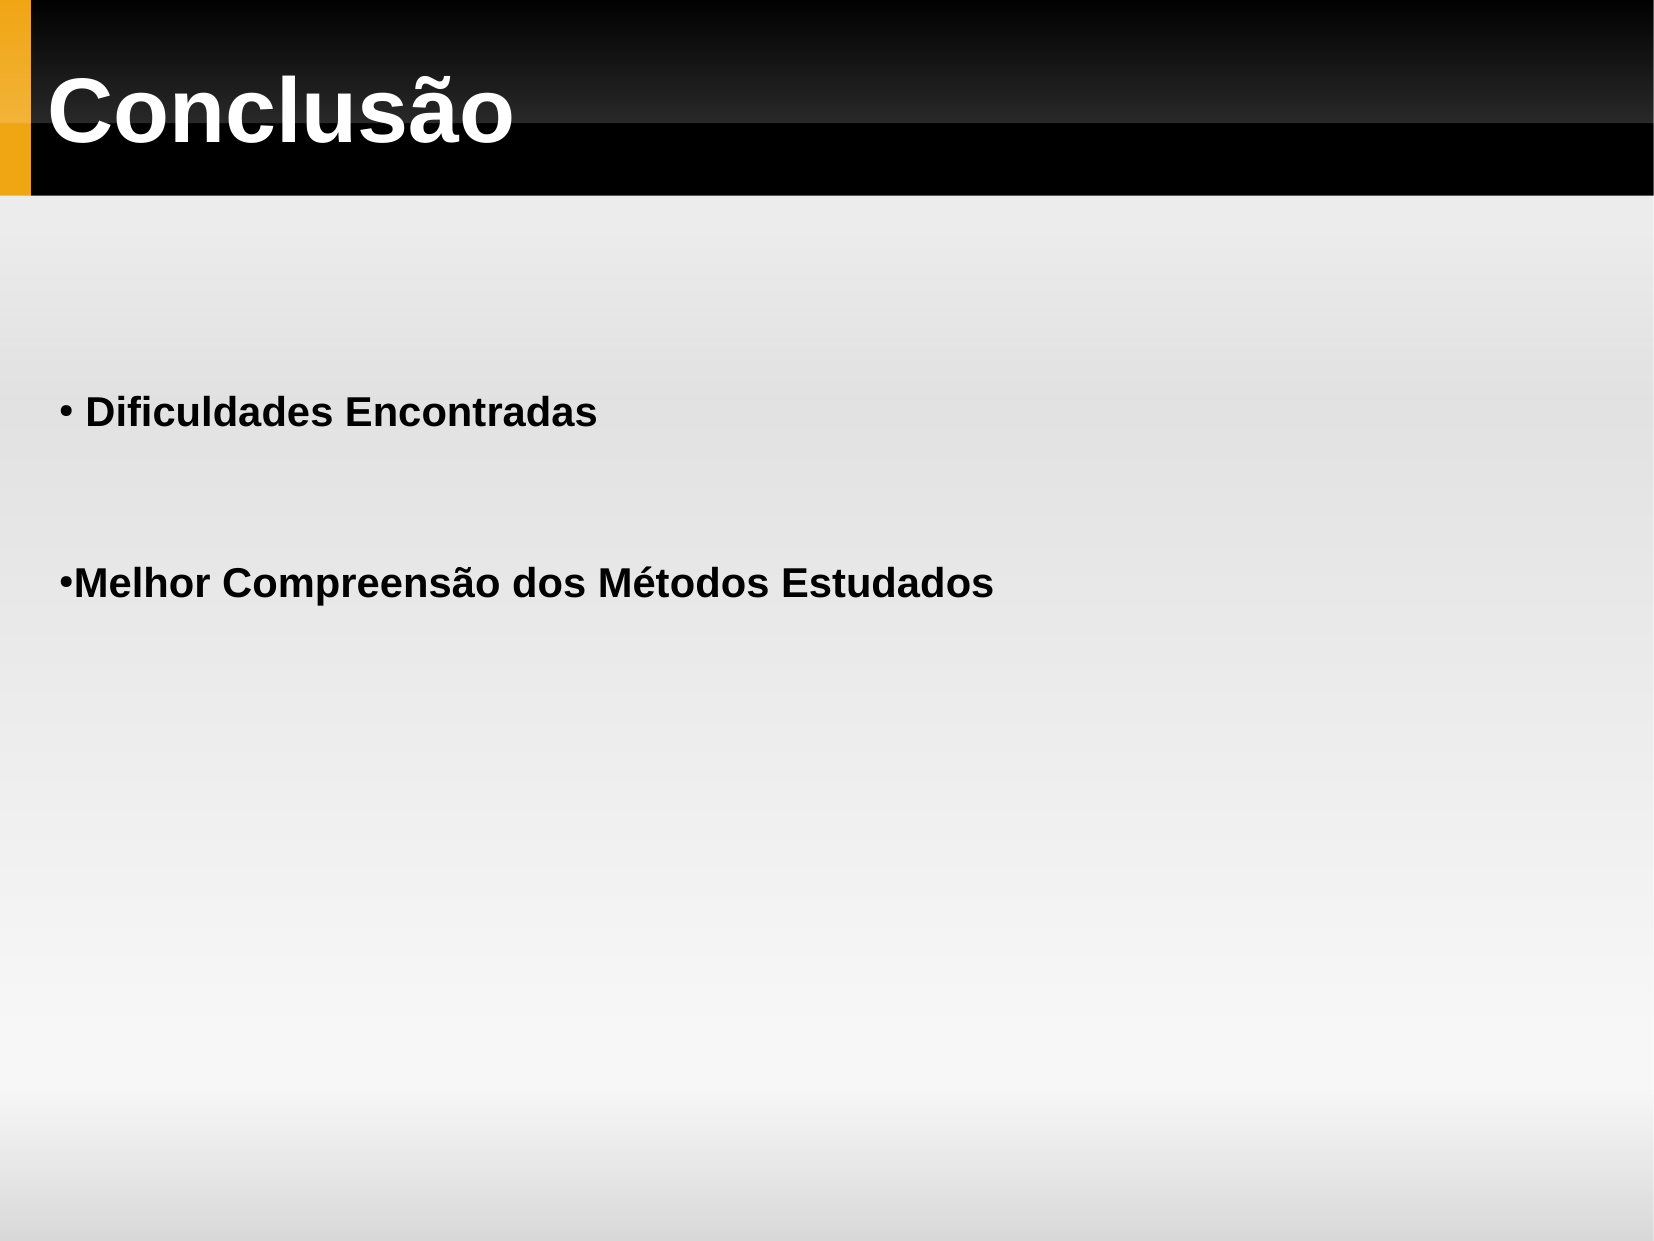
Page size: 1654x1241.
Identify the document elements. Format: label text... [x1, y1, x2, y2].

title Melhor Compreensão dos Métodos Estudados [59, 486, 1548, 680]
picture [0, 0, 1654, 1241]
title Conclusão [47, 14, 1536, 207]
title Dificuldades Encontradas [59, 339, 1548, 486]
title [0, 368, 1477, 562]
